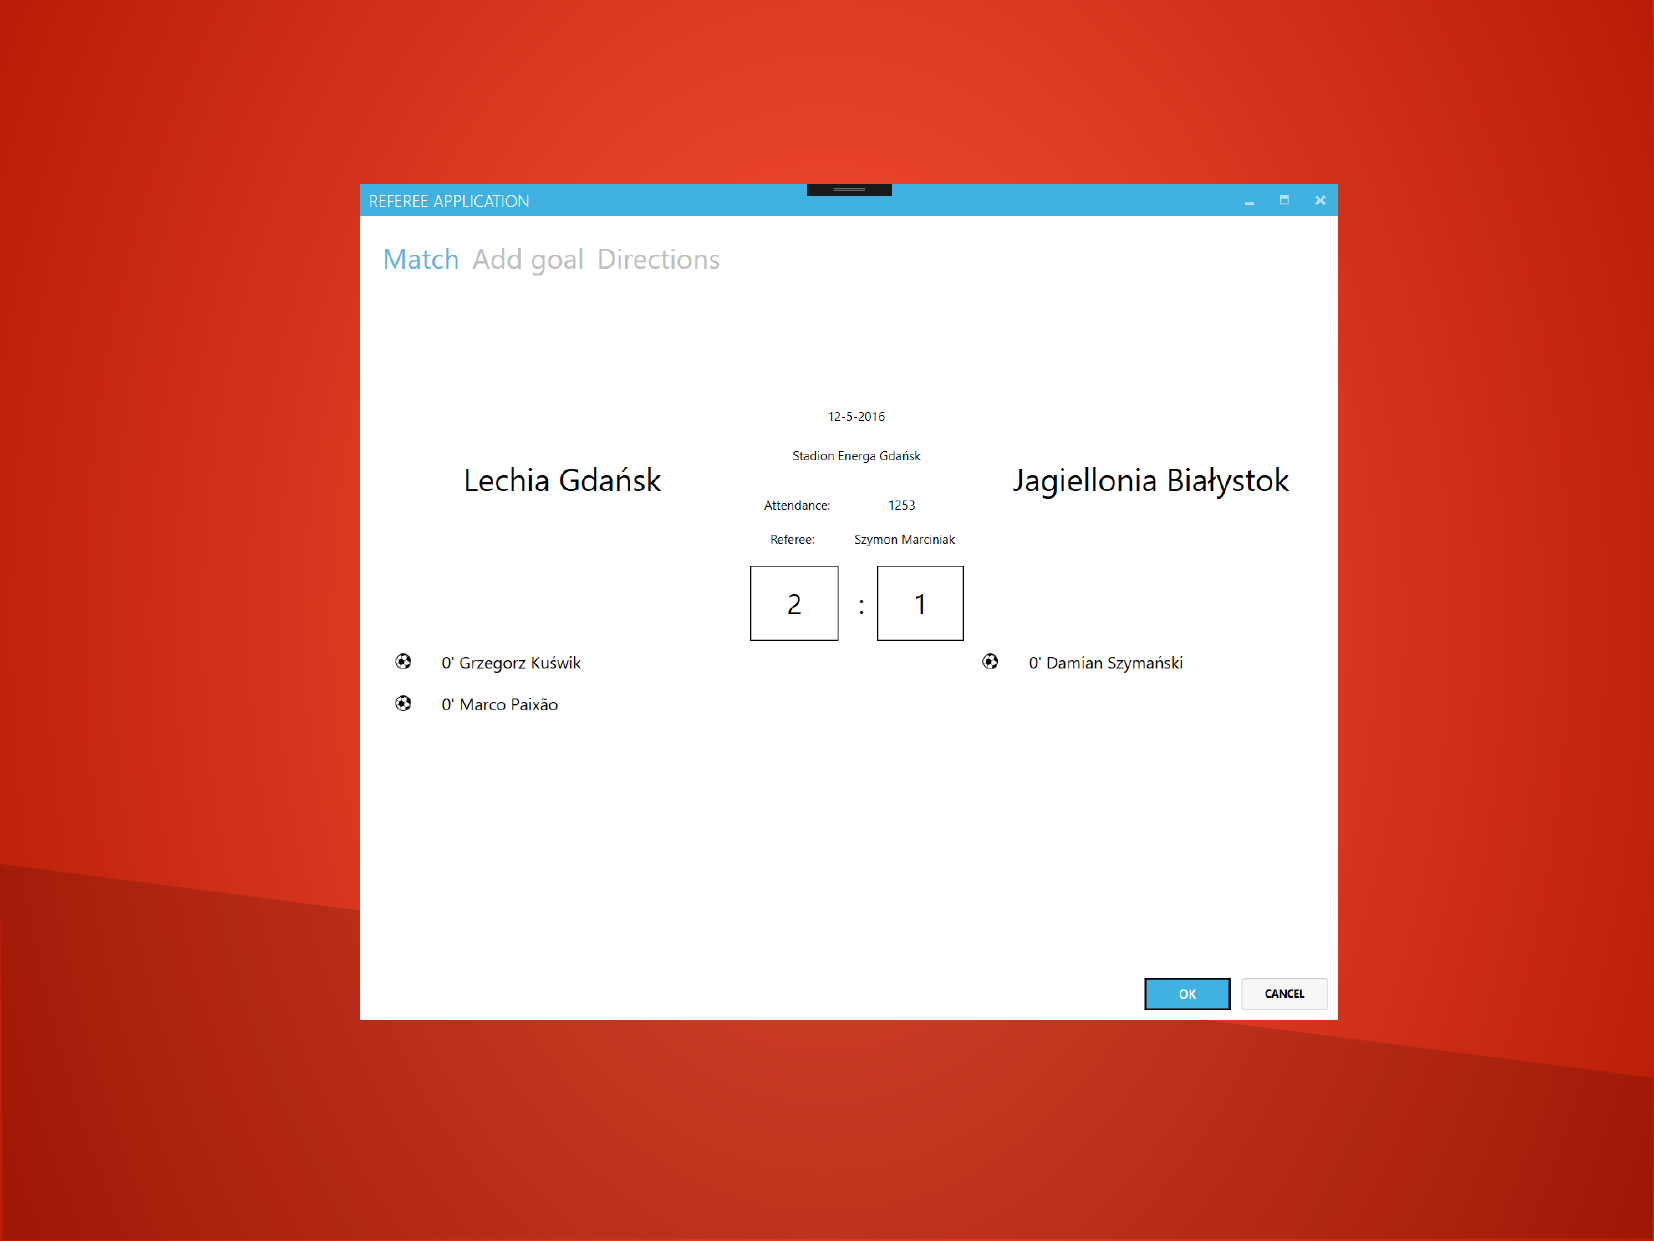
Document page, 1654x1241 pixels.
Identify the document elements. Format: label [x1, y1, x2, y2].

picture [360, 184, 1338, 1021]
